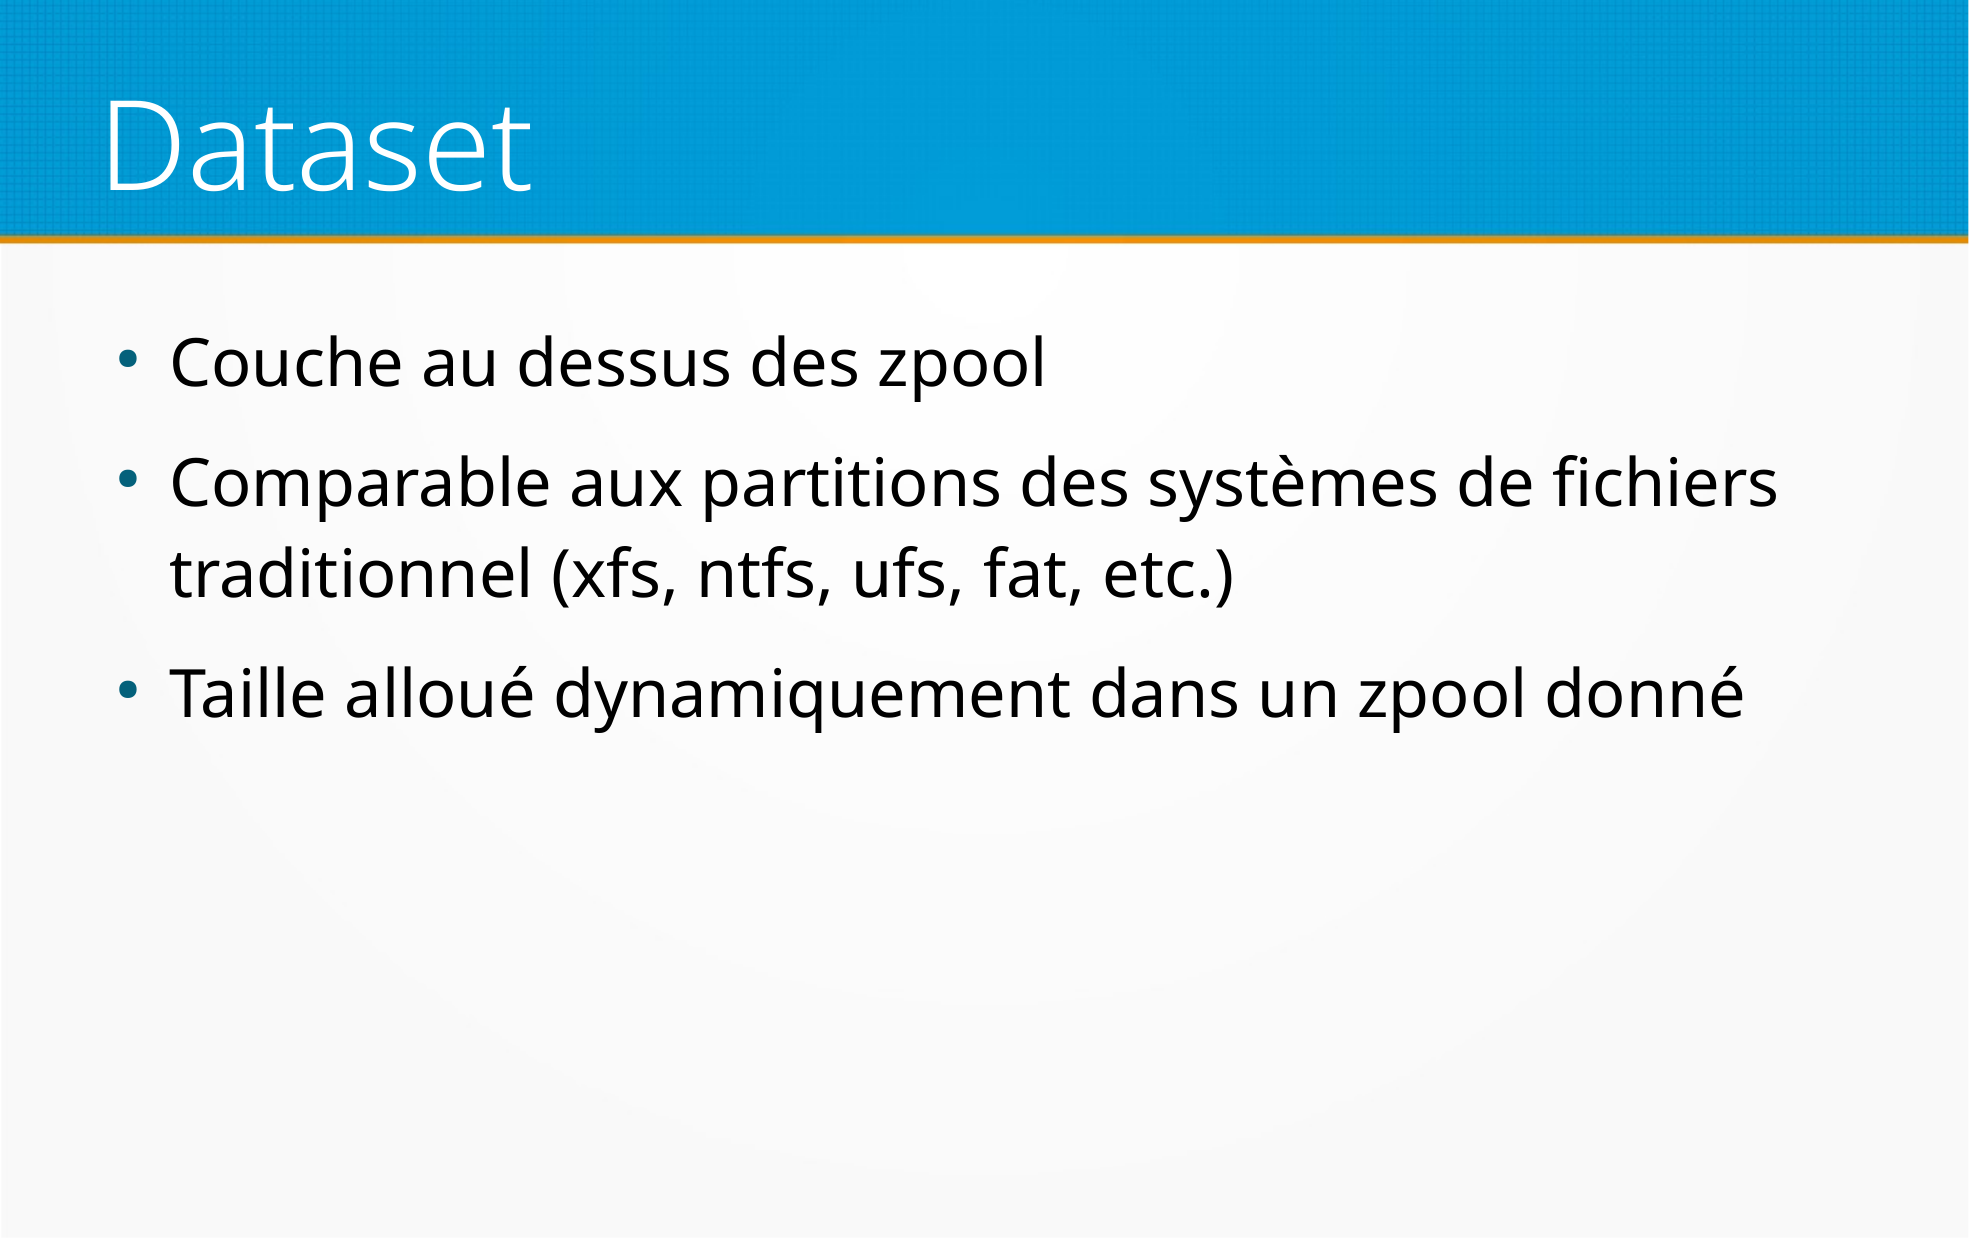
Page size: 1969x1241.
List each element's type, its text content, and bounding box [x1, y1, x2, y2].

picture [0, 233, 1969, 1241]
list Couche au dessus des zpool Comparable aux partitions des systèmes de fichiers traditionnel (xfs, ntfs, ufs, fat, etc.) Taille alloué dynamiquement dans un zpool donné [98, 315, 1861, 1081]
title Dataset [98, 19, 1870, 227]
